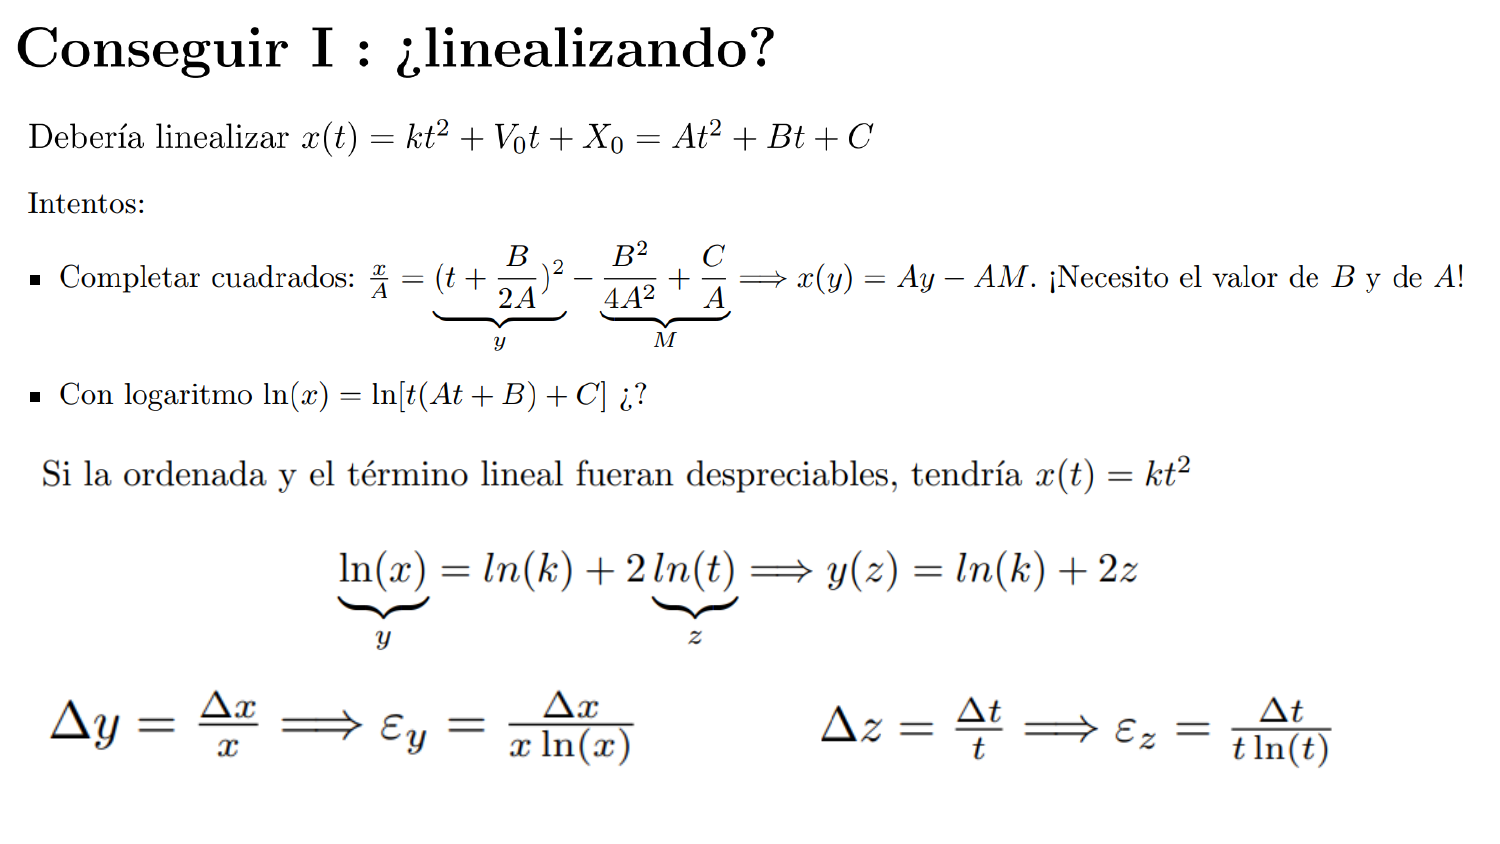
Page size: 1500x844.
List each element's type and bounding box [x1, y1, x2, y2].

picture [24, 182, 1475, 426]
picture [24, 114, 884, 158]
picture [15, 13, 784, 90]
picture [37, 454, 1216, 505]
picture [328, 538, 1142, 666]
picture [43, 679, 649, 792]
picture [807, 679, 1354, 783]
